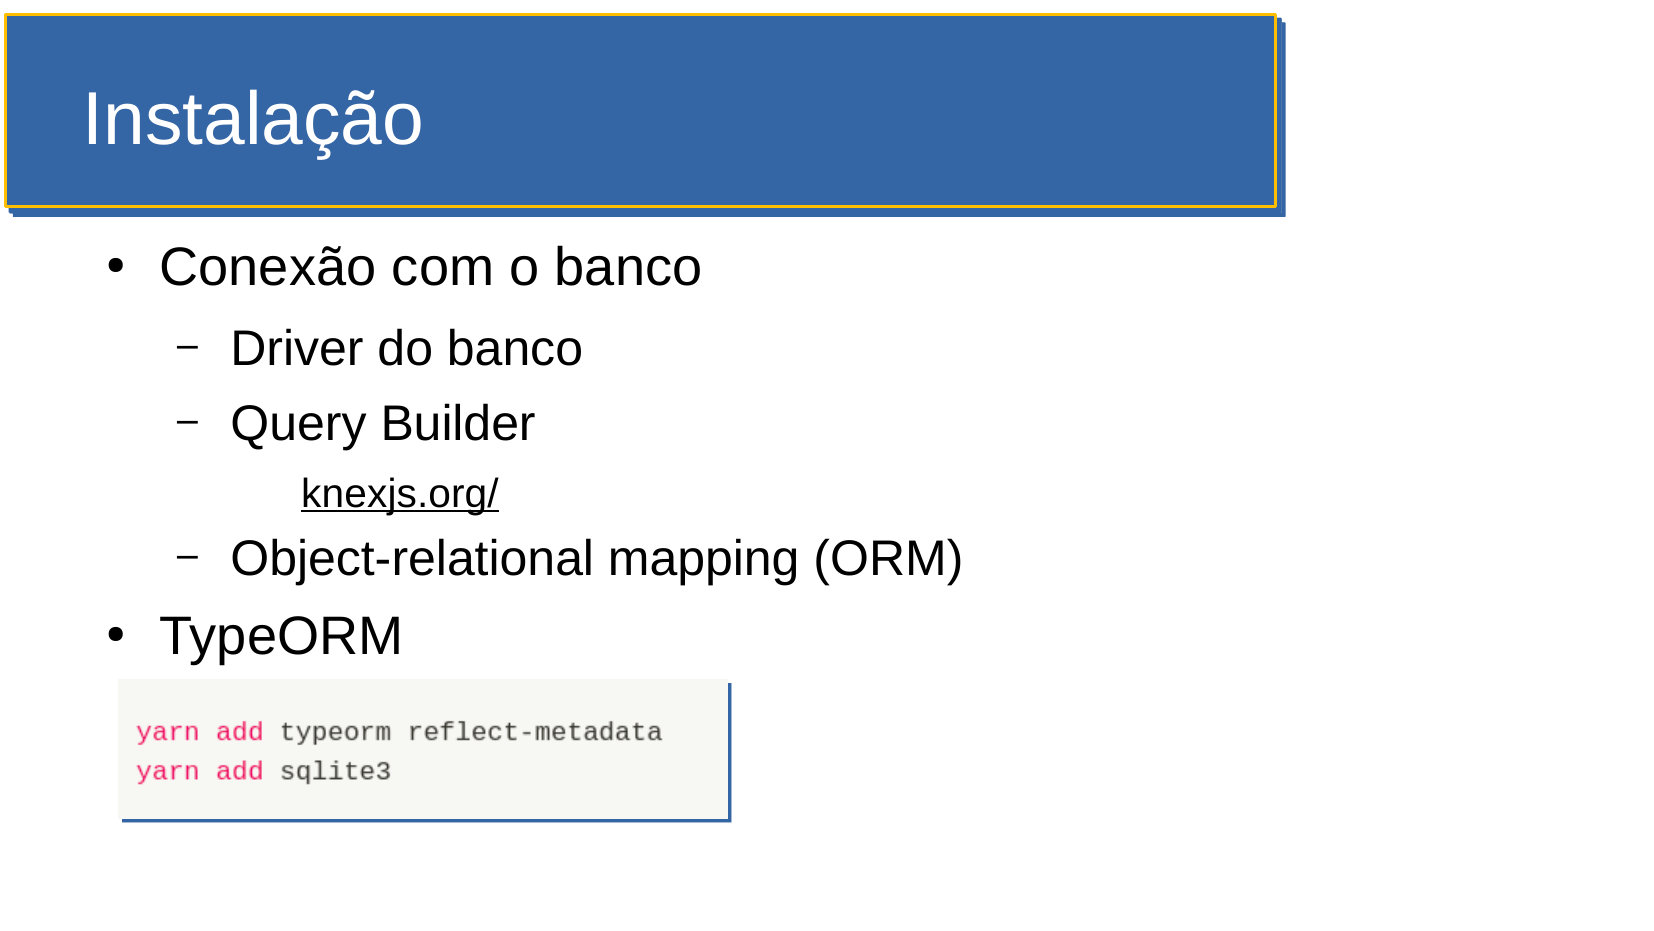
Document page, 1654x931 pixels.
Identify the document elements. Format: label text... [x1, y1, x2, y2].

picture [118, 679, 728, 819]
list Conexão com o banco Driver do banco Query Builder knexjs.org/ Object-relational mapping (ORM) TypeORM [88, 236, 1565, 857]
title Instalação [82, 44, 1235, 192]
